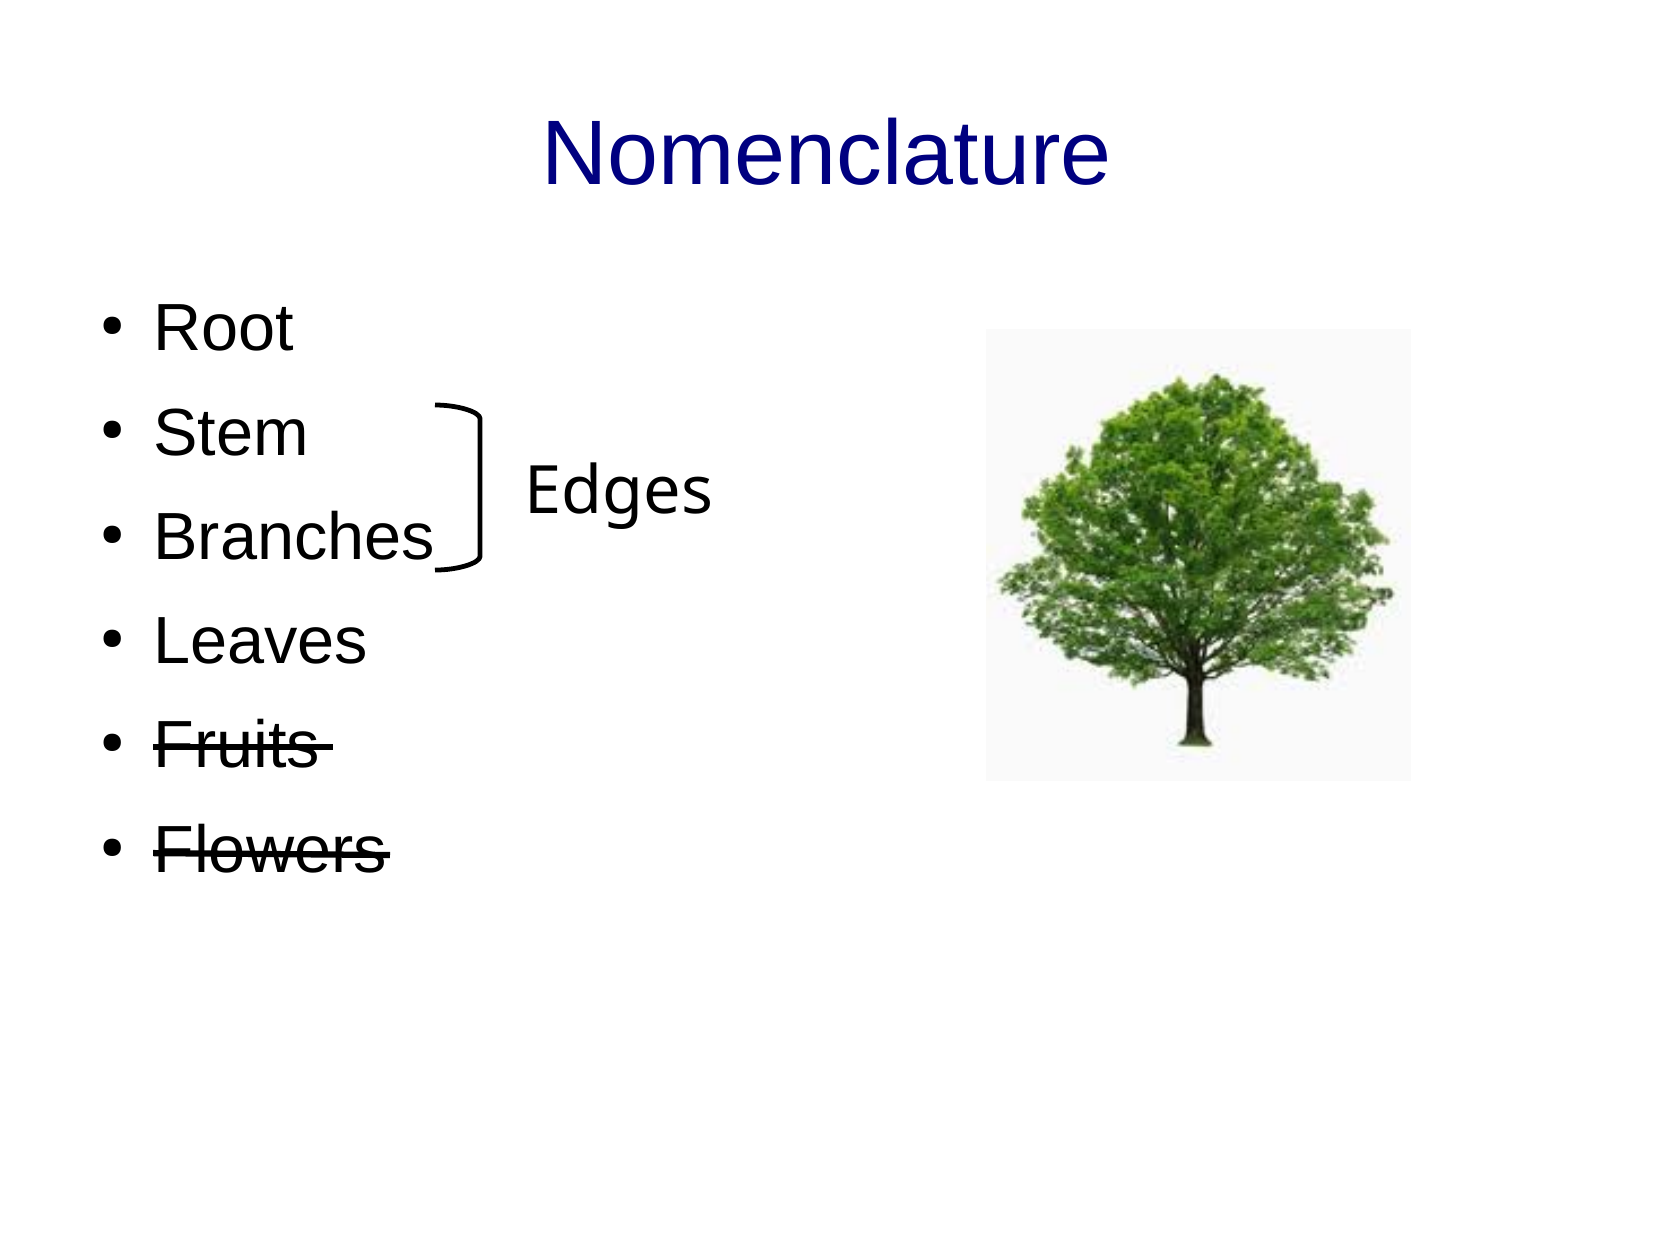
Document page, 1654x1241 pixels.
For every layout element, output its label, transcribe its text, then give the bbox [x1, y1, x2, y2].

picture [986, 329, 1411, 781]
title Nomenclature [82, 49, 1571, 257]
text_box Edges [510, 435, 751, 556]
list Root Stem Branches Leaves Fruits Flowers [82, 290, 1571, 1010]
